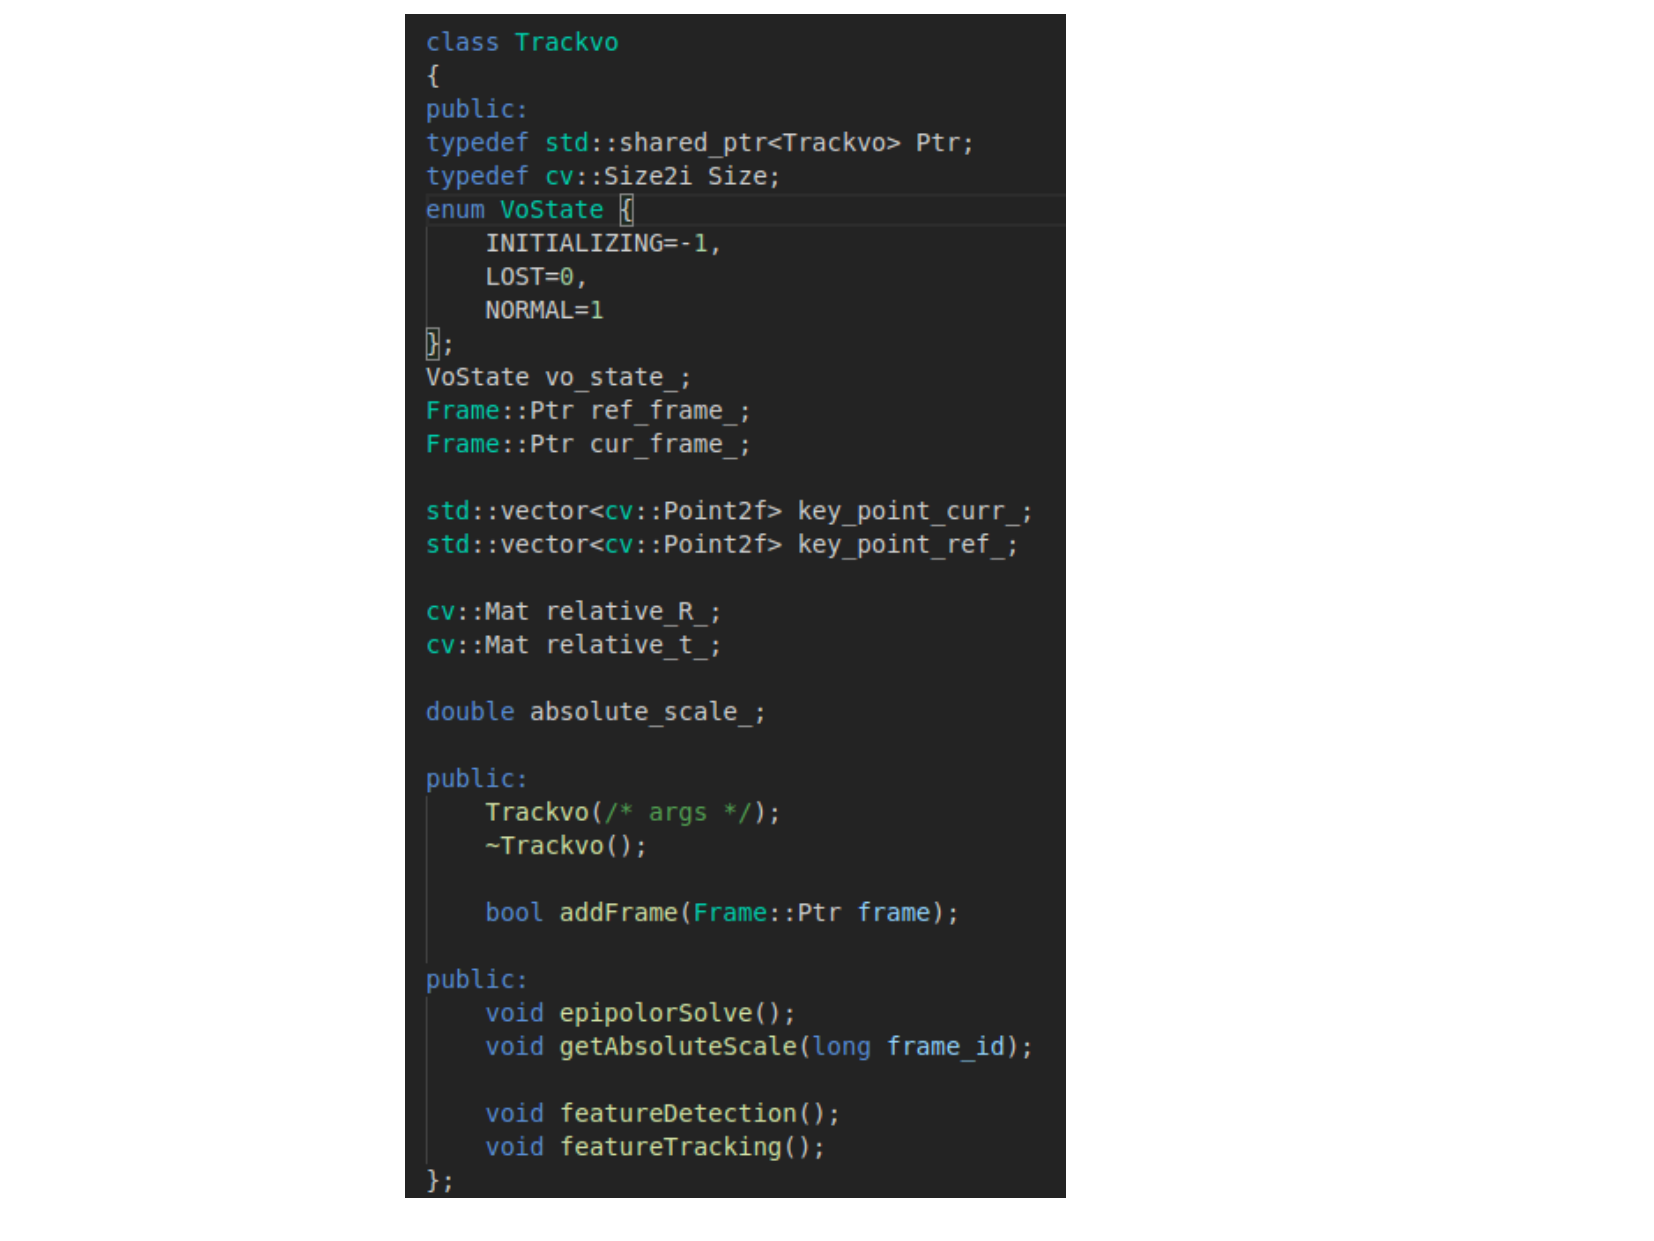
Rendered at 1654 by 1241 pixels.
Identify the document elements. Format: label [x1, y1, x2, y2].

picture [405, 14, 1066, 1198]
